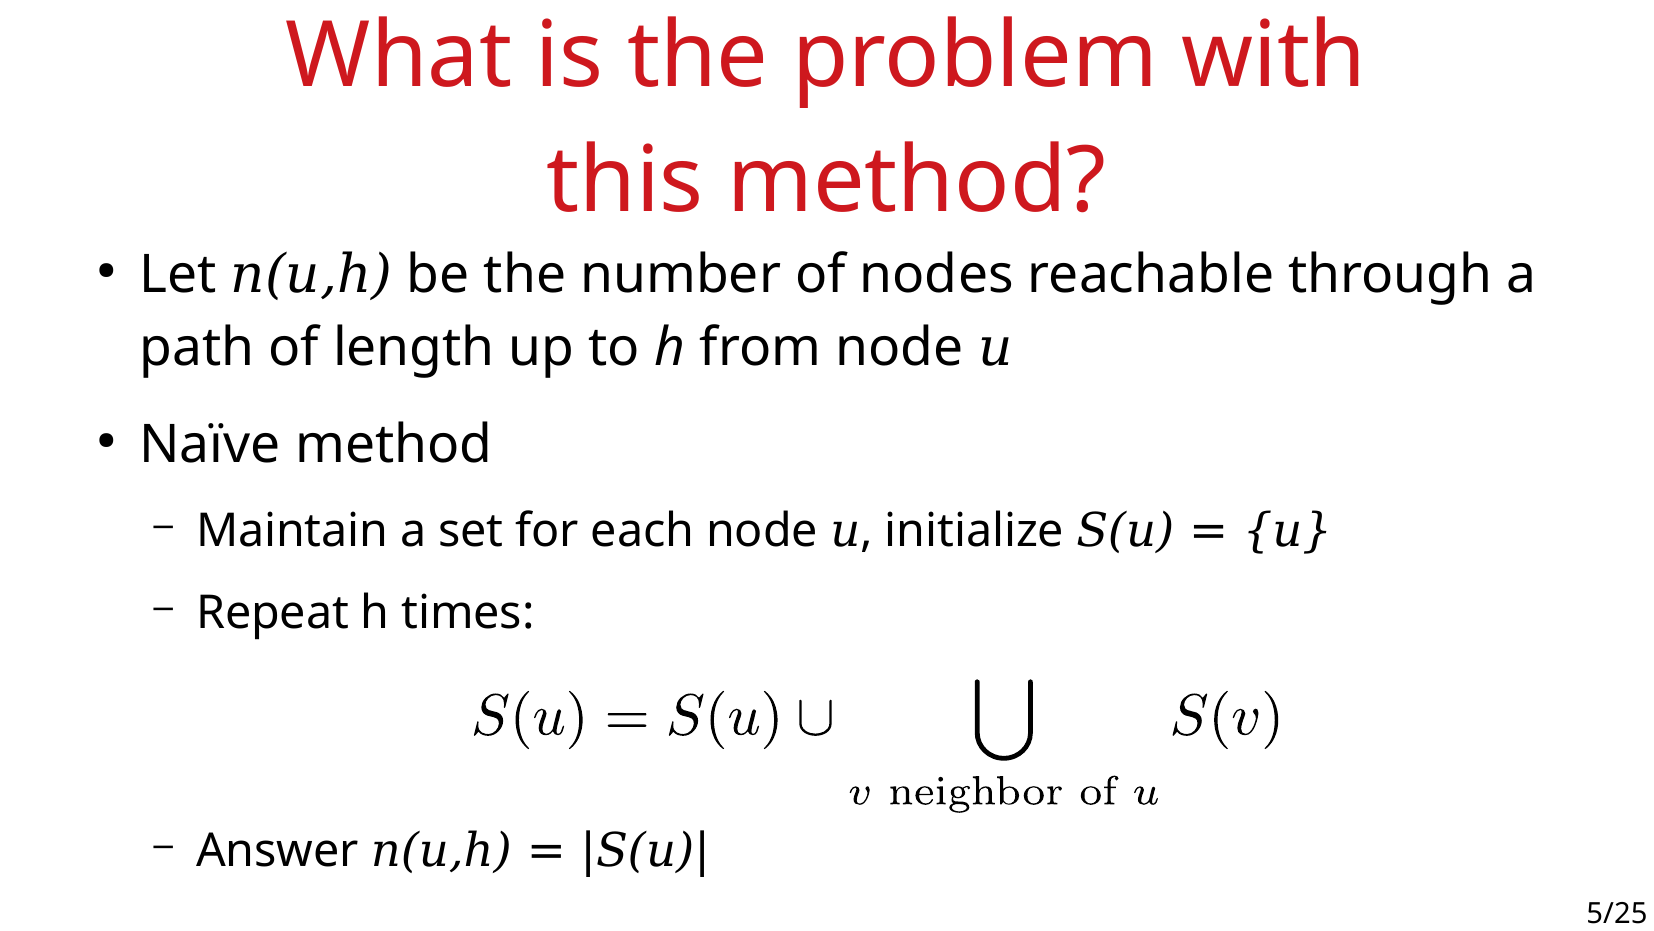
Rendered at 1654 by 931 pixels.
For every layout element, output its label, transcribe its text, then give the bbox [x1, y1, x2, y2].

list Let n(u,h) be the number of nodes reachable through a path of length up to h from node u Naïve method Maintain a set for each node u, initialize S(u) = {u} Repeat h times: Answer n(u,h) = |S(u)| [82, 235, 1571, 881]
title What is the problem with this method? [82, 1, 1571, 226]
